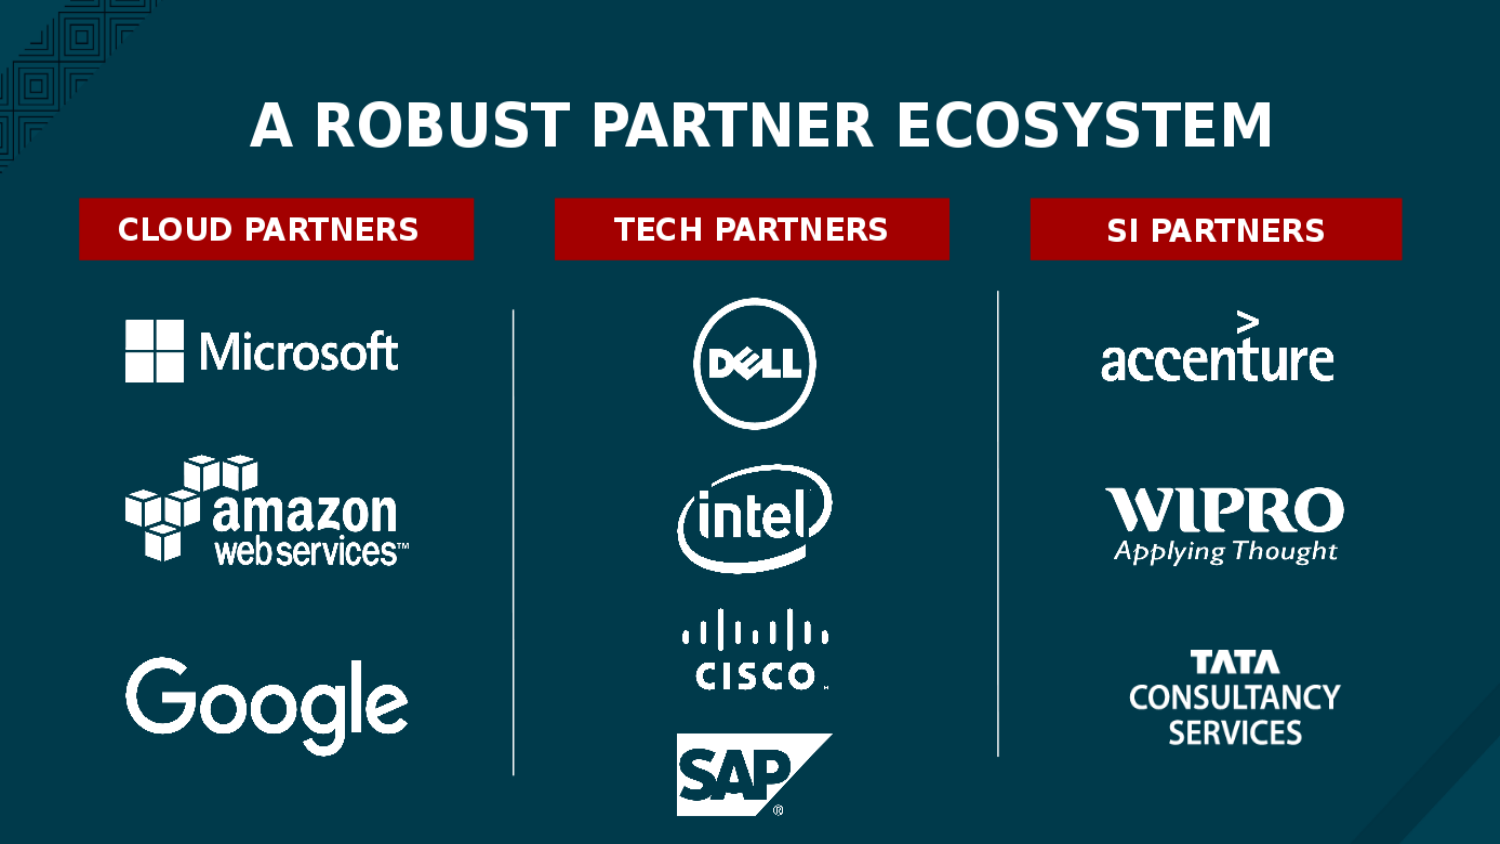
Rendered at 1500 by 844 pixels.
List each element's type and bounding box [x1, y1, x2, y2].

picture [683, 631, 688, 644]
picture [1194, 685, 1209, 710]
picture [753, 631, 758, 644]
picture [789, 663, 814, 690]
picture [1170, 720, 1184, 745]
picture [696, 663, 714, 690]
picture [1130, 685, 1147, 710]
picture [409, 103, 442, 146]
picture [318, 103, 354, 146]
picture [126, 657, 195, 734]
picture [255, 342, 274, 370]
picture [126, 498, 141, 526]
picture [1257, 547, 1262, 559]
picture [156, 320, 183, 349]
picture [322, 342, 338, 370]
picture [204, 462, 219, 490]
picture [1295, 488, 1344, 532]
picture [496, 102, 527, 147]
picture [838, 103, 873, 146]
picture [626, 103, 668, 146]
picture [1291, 348, 1308, 380]
picture [201, 685, 246, 733]
picture [145, 498, 161, 526]
picture [1263, 348, 1286, 381]
picture [1282, 547, 1294, 560]
picture [700, 621, 706, 644]
picture [1244, 685, 1262, 710]
picture [223, 462, 238, 490]
picture [294, 342, 319, 370]
picture [1026, 102, 1057, 147]
picture [677, 498, 805, 574]
picture [213, 497, 240, 532]
picture [1201, 488, 1244, 532]
picture [245, 498, 282, 531]
picture [822, 631, 828, 644]
picture [1134, 545, 1148, 566]
picture [145, 532, 161, 560]
picture [715, 504, 740, 537]
picture [1149, 685, 1170, 710]
picture [1142, 103, 1180, 146]
picture [1238, 338, 1258, 381]
picture [674, 103, 710, 146]
picture [352, 661, 361, 732]
picture [531, 103, 569, 146]
picture [343, 498, 368, 532]
picture [165, 532, 180, 560]
picture [1176, 488, 1199, 532]
picture [763, 504, 790, 538]
picture [245, 343, 250, 369]
picture [1107, 102, 1138, 147]
picture [595, 103, 628, 146]
picture [1245, 488, 1297, 532]
picture [1211, 650, 1236, 674]
picture [1186, 103, 1214, 146]
picture [1151, 544, 1165, 566]
picture [156, 353, 183, 382]
picture [243, 462, 258, 490]
picture [366, 685, 407, 734]
picture [709, 103, 747, 146]
picture [770, 621, 776, 644]
picture [1310, 348, 1333, 381]
picture [126, 353, 153, 382]
picture [555, 198, 949, 260]
picture [189, 456, 214, 463]
picture [1168, 541, 1186, 566]
picture [1313, 541, 1325, 559]
picture [131, 490, 155, 499]
picture [150, 525, 175, 533]
picture [1184, 348, 1207, 381]
picture [1225, 103, 1269, 146]
picture [287, 497, 314, 531]
picture [1063, 103, 1102, 146]
picture [796, 490, 803, 537]
picture [712, 464, 832, 536]
picture [1266, 547, 1279, 560]
picture [1211, 547, 1225, 565]
picture [165, 498, 180, 526]
picture [1233, 541, 1249, 559]
picture [367, 331, 397, 370]
picture [1254, 650, 1280, 674]
picture [381, 542, 396, 566]
picture [724, 663, 729, 689]
picture [753, 103, 789, 146]
picture [736, 621, 740, 644]
picture [1188, 542, 1193, 559]
picture [1212, 685, 1229, 710]
picture [341, 342, 366, 370]
picture [278, 343, 293, 369]
picture [1222, 720, 1247, 745]
picture [202, 333, 238, 369]
picture [1204, 720, 1220, 745]
picture [277, 542, 379, 566]
picture [1261, 685, 1280, 710]
picture [700, 491, 708, 499]
picture [800, 103, 828, 146]
picture [184, 498, 200, 526]
picture [739, 663, 755, 690]
picture [1173, 685, 1190, 710]
picture [1330, 545, 1337, 560]
picture [1155, 348, 1180, 381]
picture [747, 495, 761, 537]
picture [763, 663, 781, 690]
picture [1296, 547, 1311, 565]
picture [372, 498, 395, 531]
picture [251, 685, 297, 733]
picture [1135, 488, 1173, 532]
picture [1030, 198, 1402, 260]
picture [79, 198, 474, 260]
picture [1212, 348, 1235, 380]
picture [1234, 650, 1256, 674]
picture [1271, 720, 1302, 745]
picture [184, 462, 200, 491]
picture [977, 102, 1018, 147]
picture [1106, 488, 1137, 531]
picture [1233, 685, 1247, 710]
picture [1188, 720, 1201, 745]
picture [228, 455, 253, 463]
picture [1128, 348, 1153, 381]
picture [1195, 547, 1208, 559]
picture [805, 621, 811, 644]
picture [677, 734, 831, 816]
picture [1191, 650, 1212, 674]
picture [126, 320, 153, 349]
picture [301, 685, 344, 756]
picture [937, 102, 971, 147]
picture [694, 298, 816, 430]
picture [1250, 541, 1256, 559]
picture [1114, 541, 1130, 559]
picture [718, 610, 723, 651]
picture [788, 610, 793, 651]
picture [1251, 720, 1268, 745]
picture [359, 102, 401, 147]
picture [1238, 311, 1258, 333]
picture [215, 535, 272, 565]
picture [170, 490, 194, 499]
picture [1283, 685, 1300, 710]
picture [1102, 348, 1125, 381]
picture [900, 103, 928, 146]
picture [451, 103, 486, 147]
picture [700, 504, 708, 538]
picture [250, 103, 292, 146]
picture [1304, 685, 1340, 710]
picture [318, 498, 340, 530]
